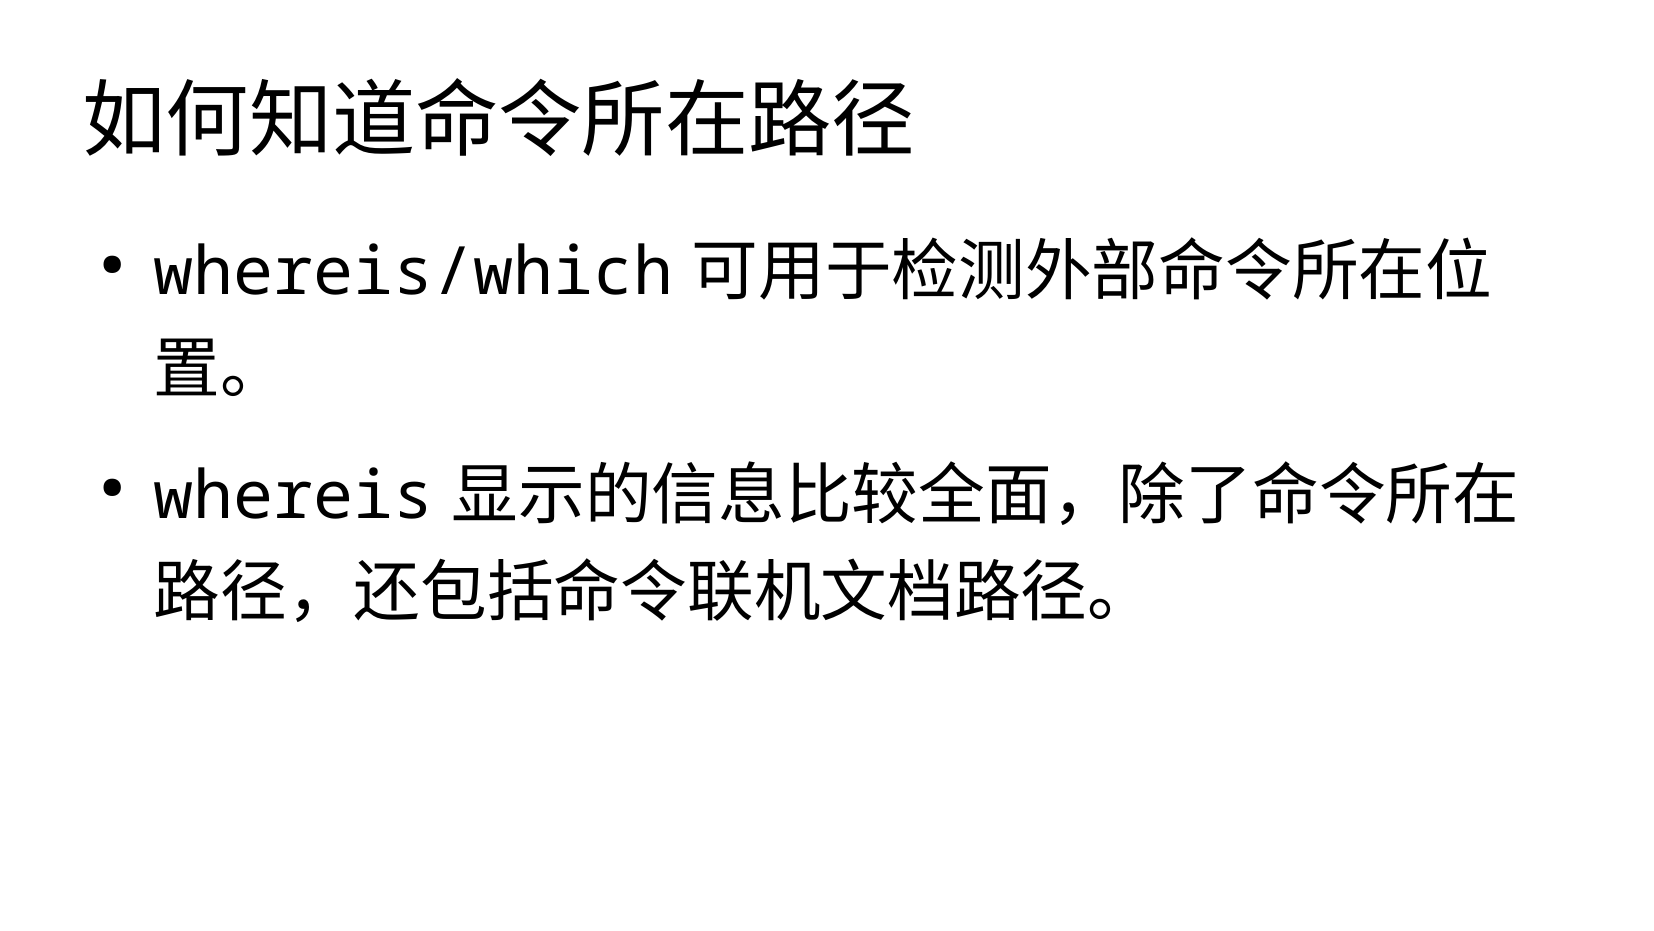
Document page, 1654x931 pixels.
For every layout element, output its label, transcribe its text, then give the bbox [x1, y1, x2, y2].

title 如何知道命令所在路径 [82, 37, 1571, 189]
list whereis/which可用于检测外部命令所在位置。 whereis显示的信息比较全面，除了命令所在路径，还包括命令联机文档路径。 [82, 217, 1571, 758]
